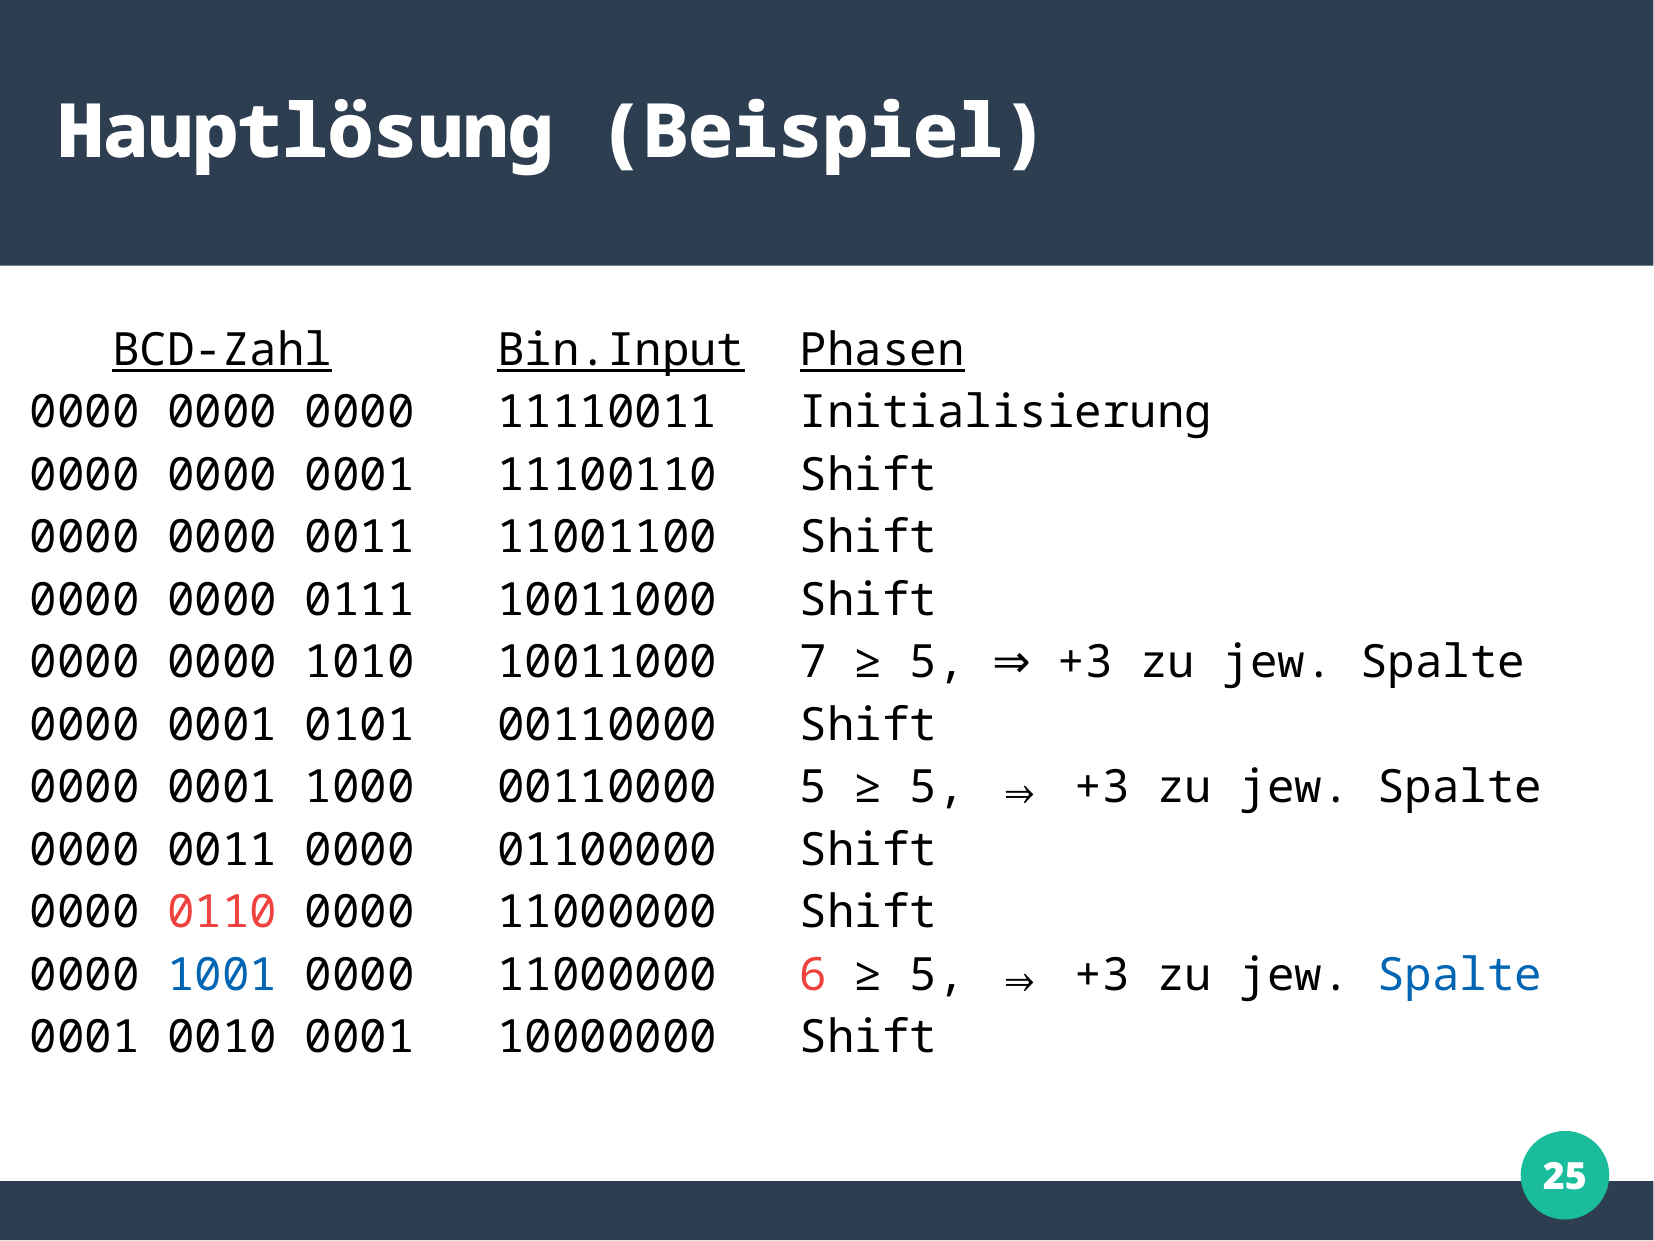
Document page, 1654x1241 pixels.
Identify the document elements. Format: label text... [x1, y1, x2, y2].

text_box BCD-Zahl Bin.Input Phasen 0000 0000 0000 11110011 Initialisierung 0000 0000 0001 11100110 Shift 0000 0000 0011 11001100 Shift 0000 0000 0111 10011000 Shift 0000 0000 1010 10011000 7 ≥ 5, ⇒ +3 zu jew. Spalte 0000 0001 0101 00110000 Shift 0000 0001 1000 00110000 5 ≥ 5, ⇒ +3 zu jew. Spalte 0000 0011 0000 01100000 Shift 0000 0110 0000 11000000 Shift 0000 1001 0000 11000000 6 ≥ 5, ⇒ +3 zu jew. Spalte 0001 0010 0001 10000000 Shift [15, 308, 1636, 1241]
title Hauptlösung (Beispiel) [59, 49, 1595, 207]
